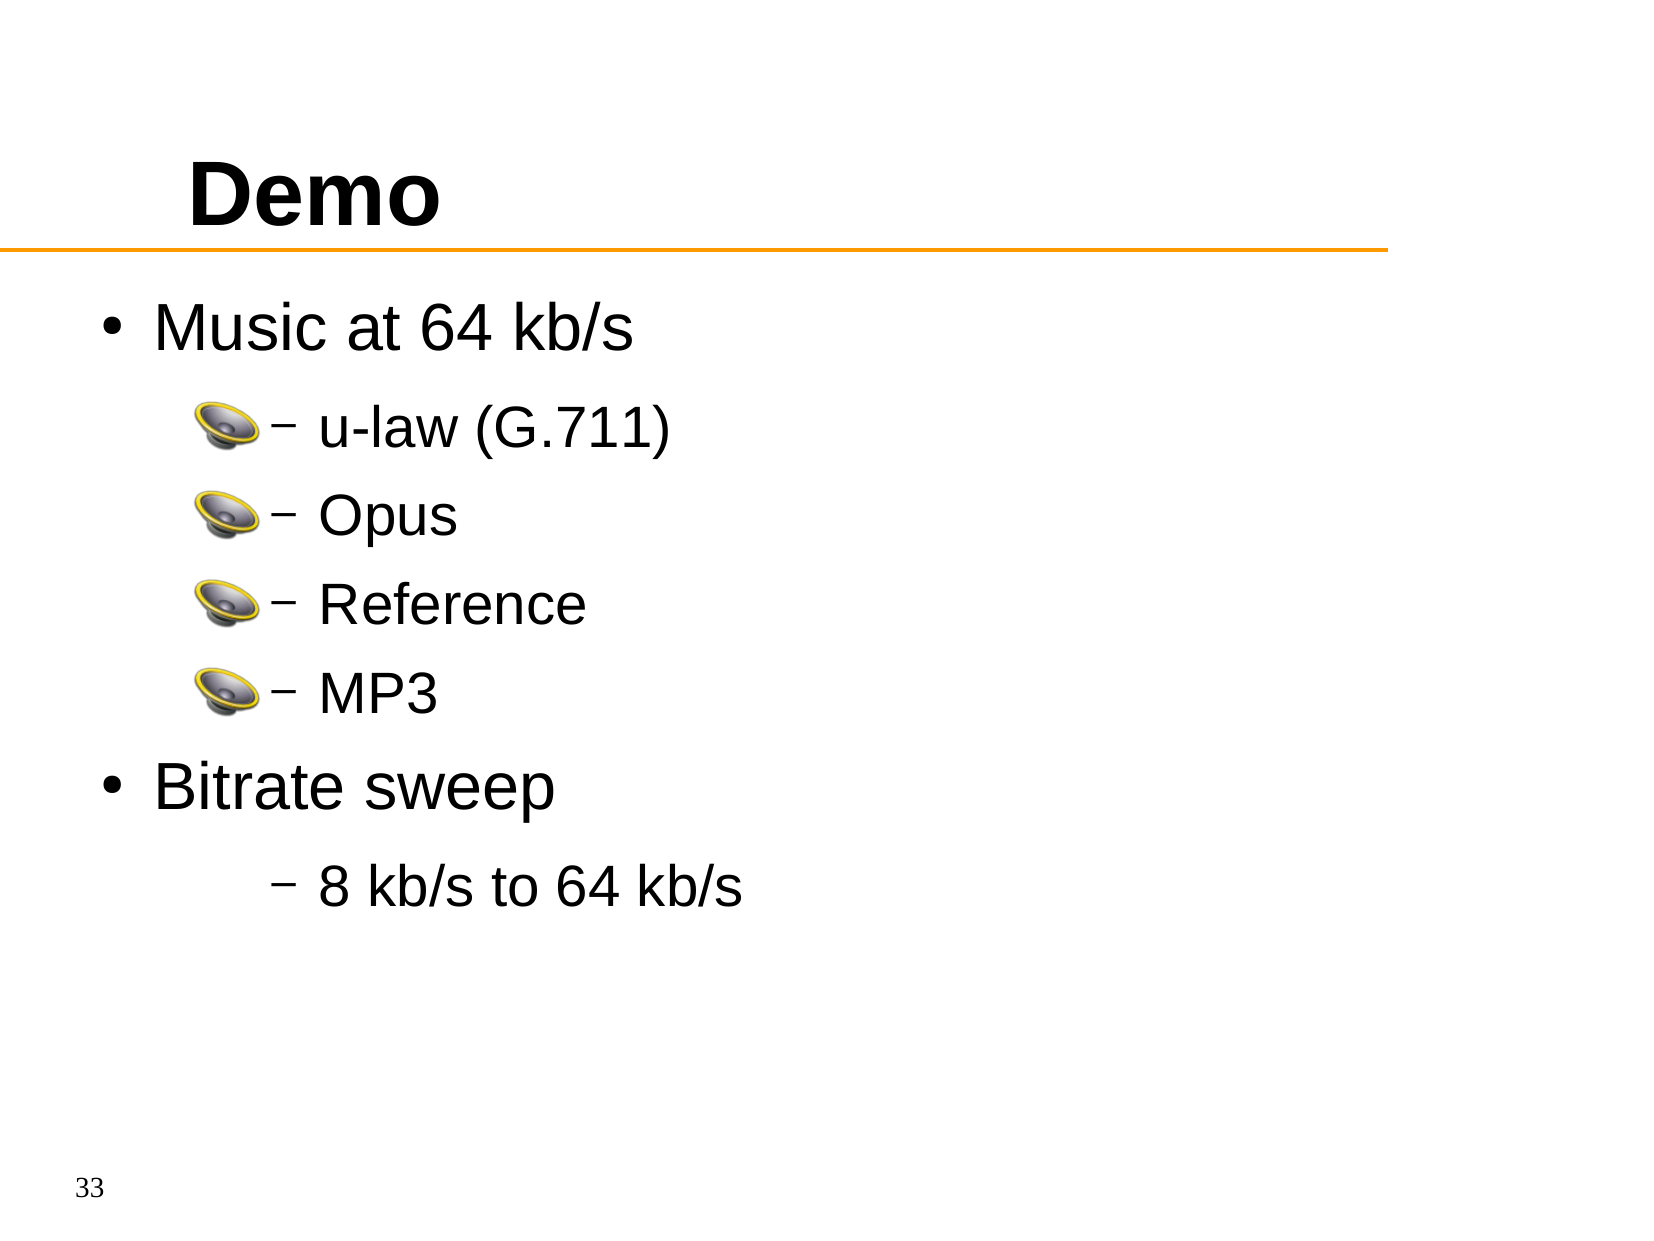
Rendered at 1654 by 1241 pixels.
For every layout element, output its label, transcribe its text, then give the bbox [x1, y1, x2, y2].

picture [191, 479, 263, 551]
list Music at 64 kb/s u-law (G.711) Opus Reference MP3 Bitrate sweep 8 kb/s to 64 kb/s [82, 290, 1571, 1109]
picture [191, 568, 263, 639]
picture [191, 656, 263, 728]
title Demo [187, 37, 1571, 245]
picture [191, 390, 263, 462]
